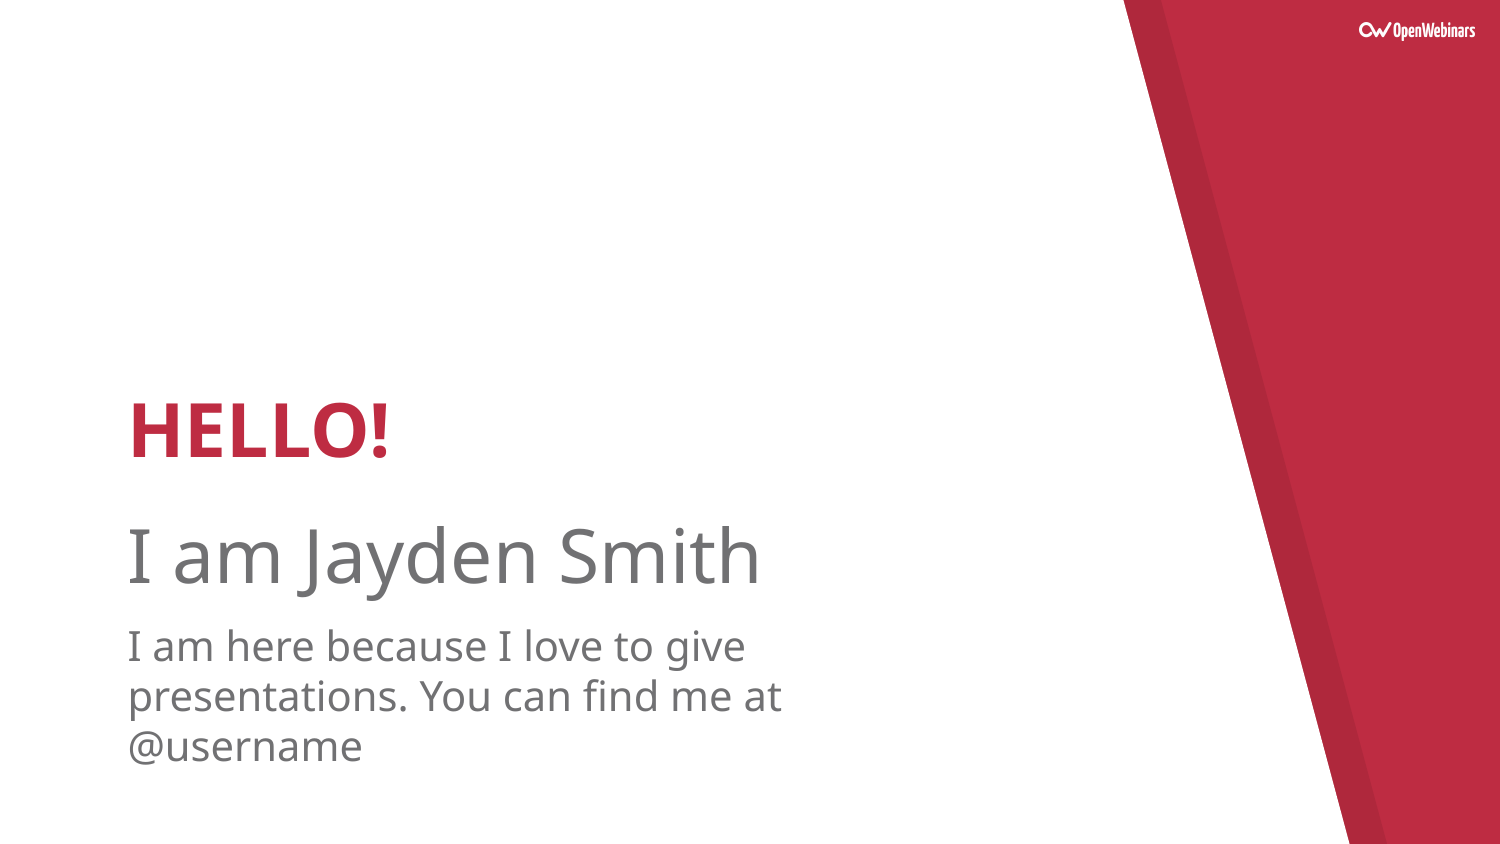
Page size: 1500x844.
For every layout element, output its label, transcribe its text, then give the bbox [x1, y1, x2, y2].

title HELLO! [112, 297, 856, 488]
list I am here because I love to give presentations. You can find me at @username [112, 604, 1035, 770]
subtitle I am Jayden Smith [112, 493, 856, 604]
picture [1359, 22, 1475, 41]
